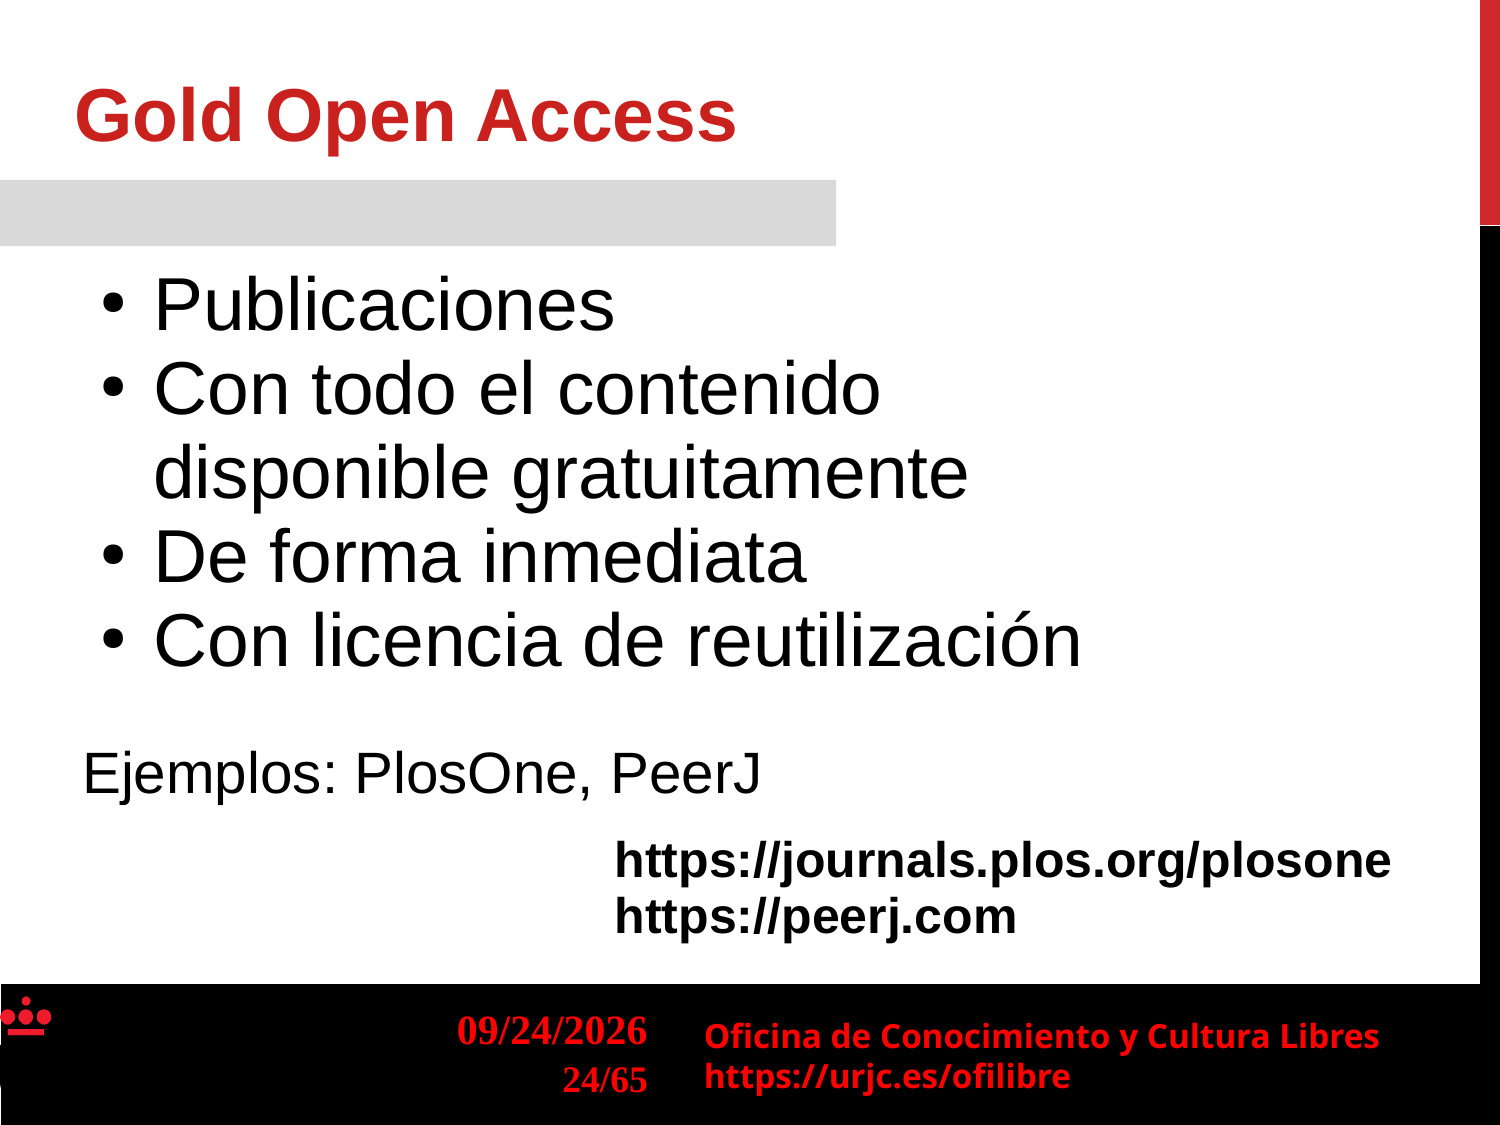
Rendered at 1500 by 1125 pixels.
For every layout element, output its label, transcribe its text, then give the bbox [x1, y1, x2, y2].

text_box Publicaciones Con todo el contenido disponible gratuitamente De forma inmediata Con licencia de reutilización Ejemplos: PlosOne, PeerJ [67, 254, 1201, 814]
text_box https://journals.plos.org/plosone https://peerj.com [600, 825, 1441, 952]
text_box Gold Open Access [60, 66, 991, 249]
title [75, 15, 1425, 172]
